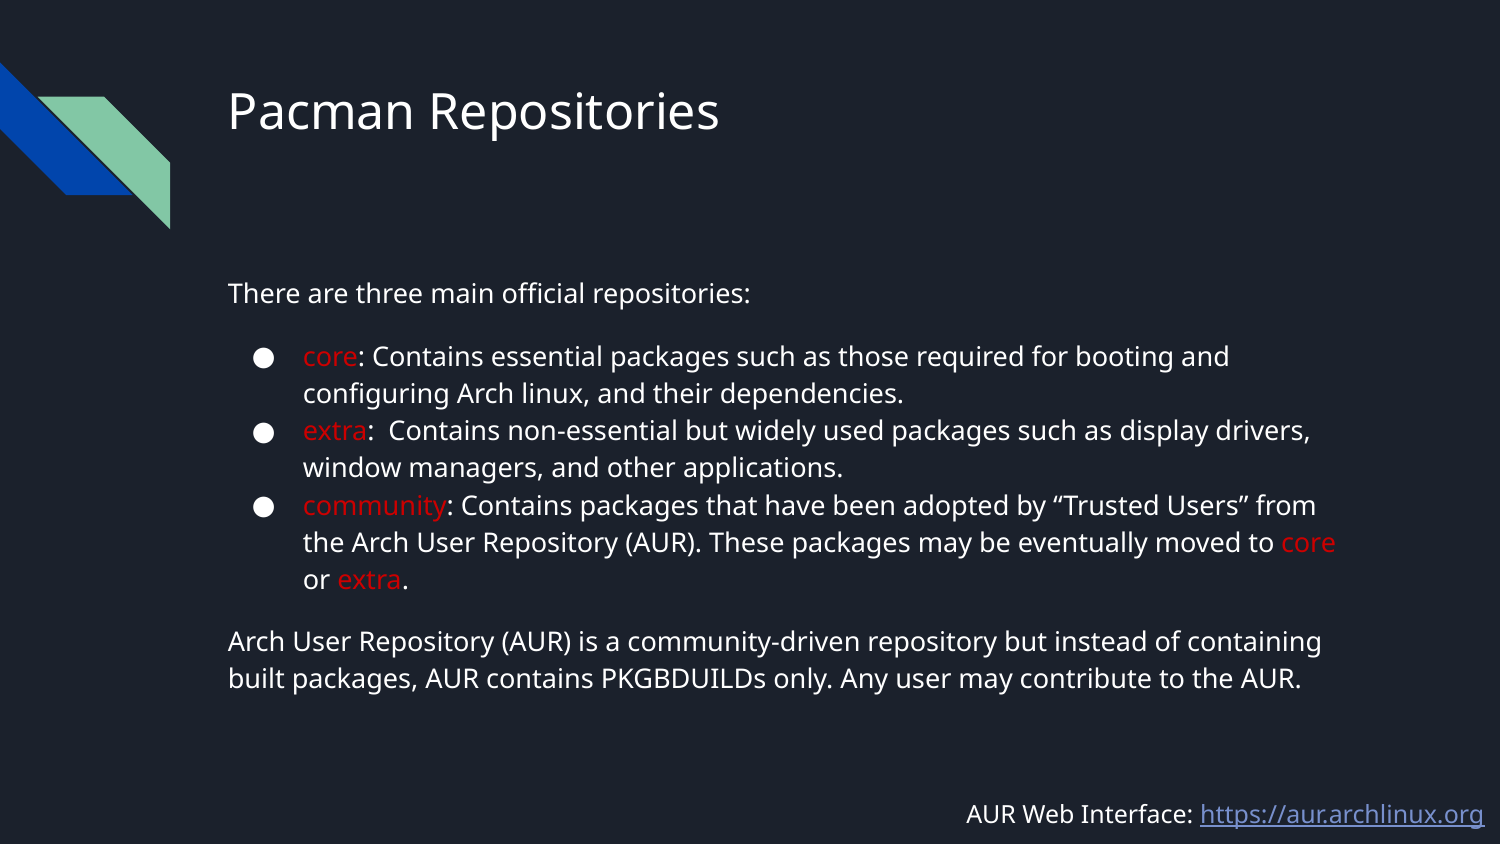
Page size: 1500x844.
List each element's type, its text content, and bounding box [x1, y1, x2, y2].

text_box AUR Web Interface: https://aur.archlinux.org [863, 783, 1500, 844]
list There are three main official repositories: core: Contains essential packages such as those required for booting and configuring Arch linux, and their dependencies. extra: Contains non-essential but widely used packages such as display drivers, window managers, and other applications. community: Contains packages that have been adopted by “Trusted Users” from the Arch User Repository (AUR). These packages may be eventually moved to core or extra. Arch User Repository (AUR) is a community-driven repository but instead of containing built packages, AUR contains PKGBDUILDs only. Any user may contribute to the AUR. [212, 257, 1368, 735]
title Pacman Repositories [212, 64, 1368, 215]
